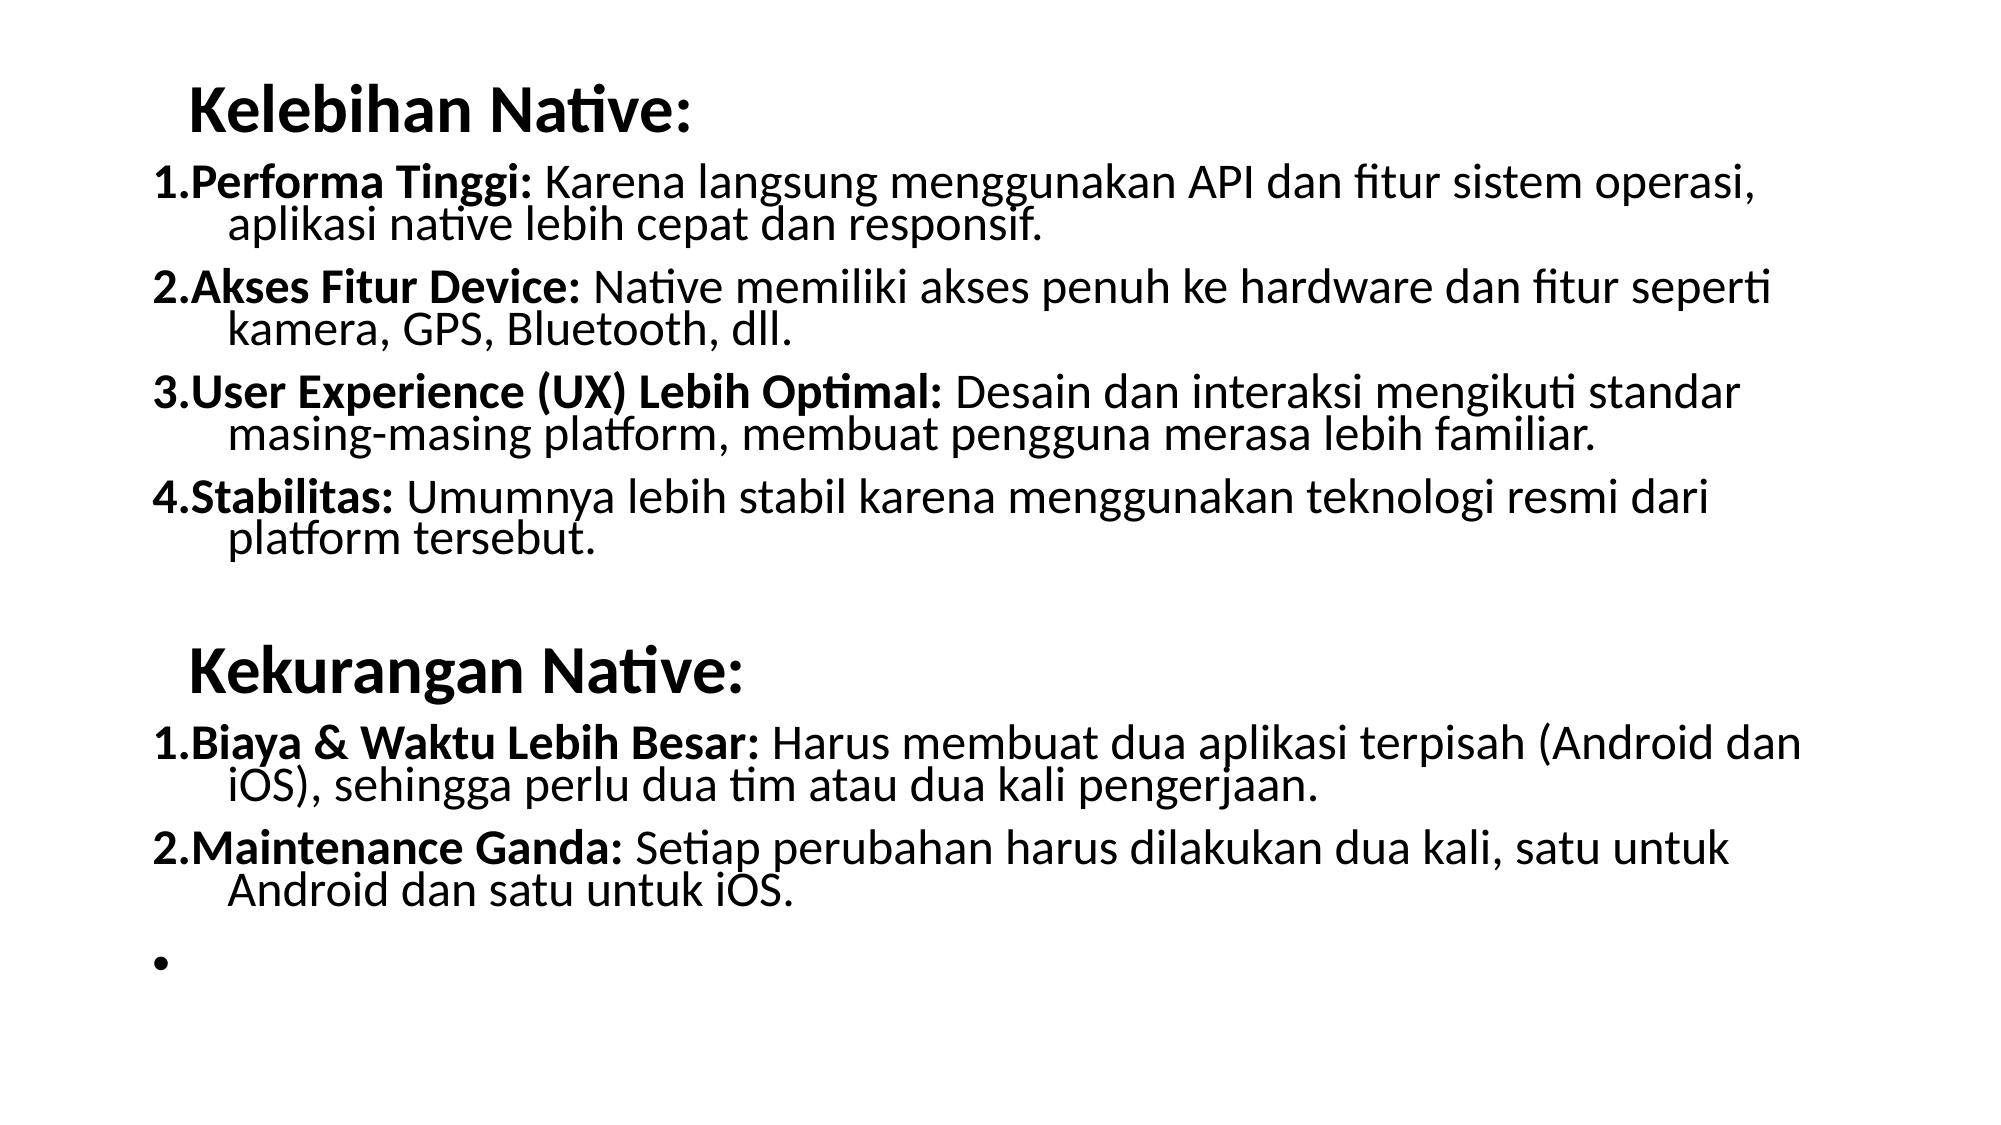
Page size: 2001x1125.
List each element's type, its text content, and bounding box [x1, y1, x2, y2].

list Kelebihan Native: Performa Tinggi: Karena langsung menggunakan API dan fitur sistem operasi, aplikasi native lebih cepat dan responsif. Akses Fitur Device: Native memiliki akses penuh ke hardware dan fitur seperti kamera, GPS, Bluetooth, dll. User Experience (UX) Lebih Optimal: Desain dan interaksi mengikuti standar masing-masing platform, membuat pengguna merasa lebih familiar. Stabilitas: Umumnya lebih stabil karena menggunakan teknologi resmi dari platform tersebut. Kekurangan Native: Biaya & Waktu Lebih Besar: Harus membuat dua aplikasi terpisah (Android dan iOS), sehingga perlu dua tim atau dua kali pengerjaan. Maintenance Ganda: Setiap perubahan harus dilakukan dua kali, satu untuk Android dan satu untuk iOS. [137, 79, 1863, 1014]
